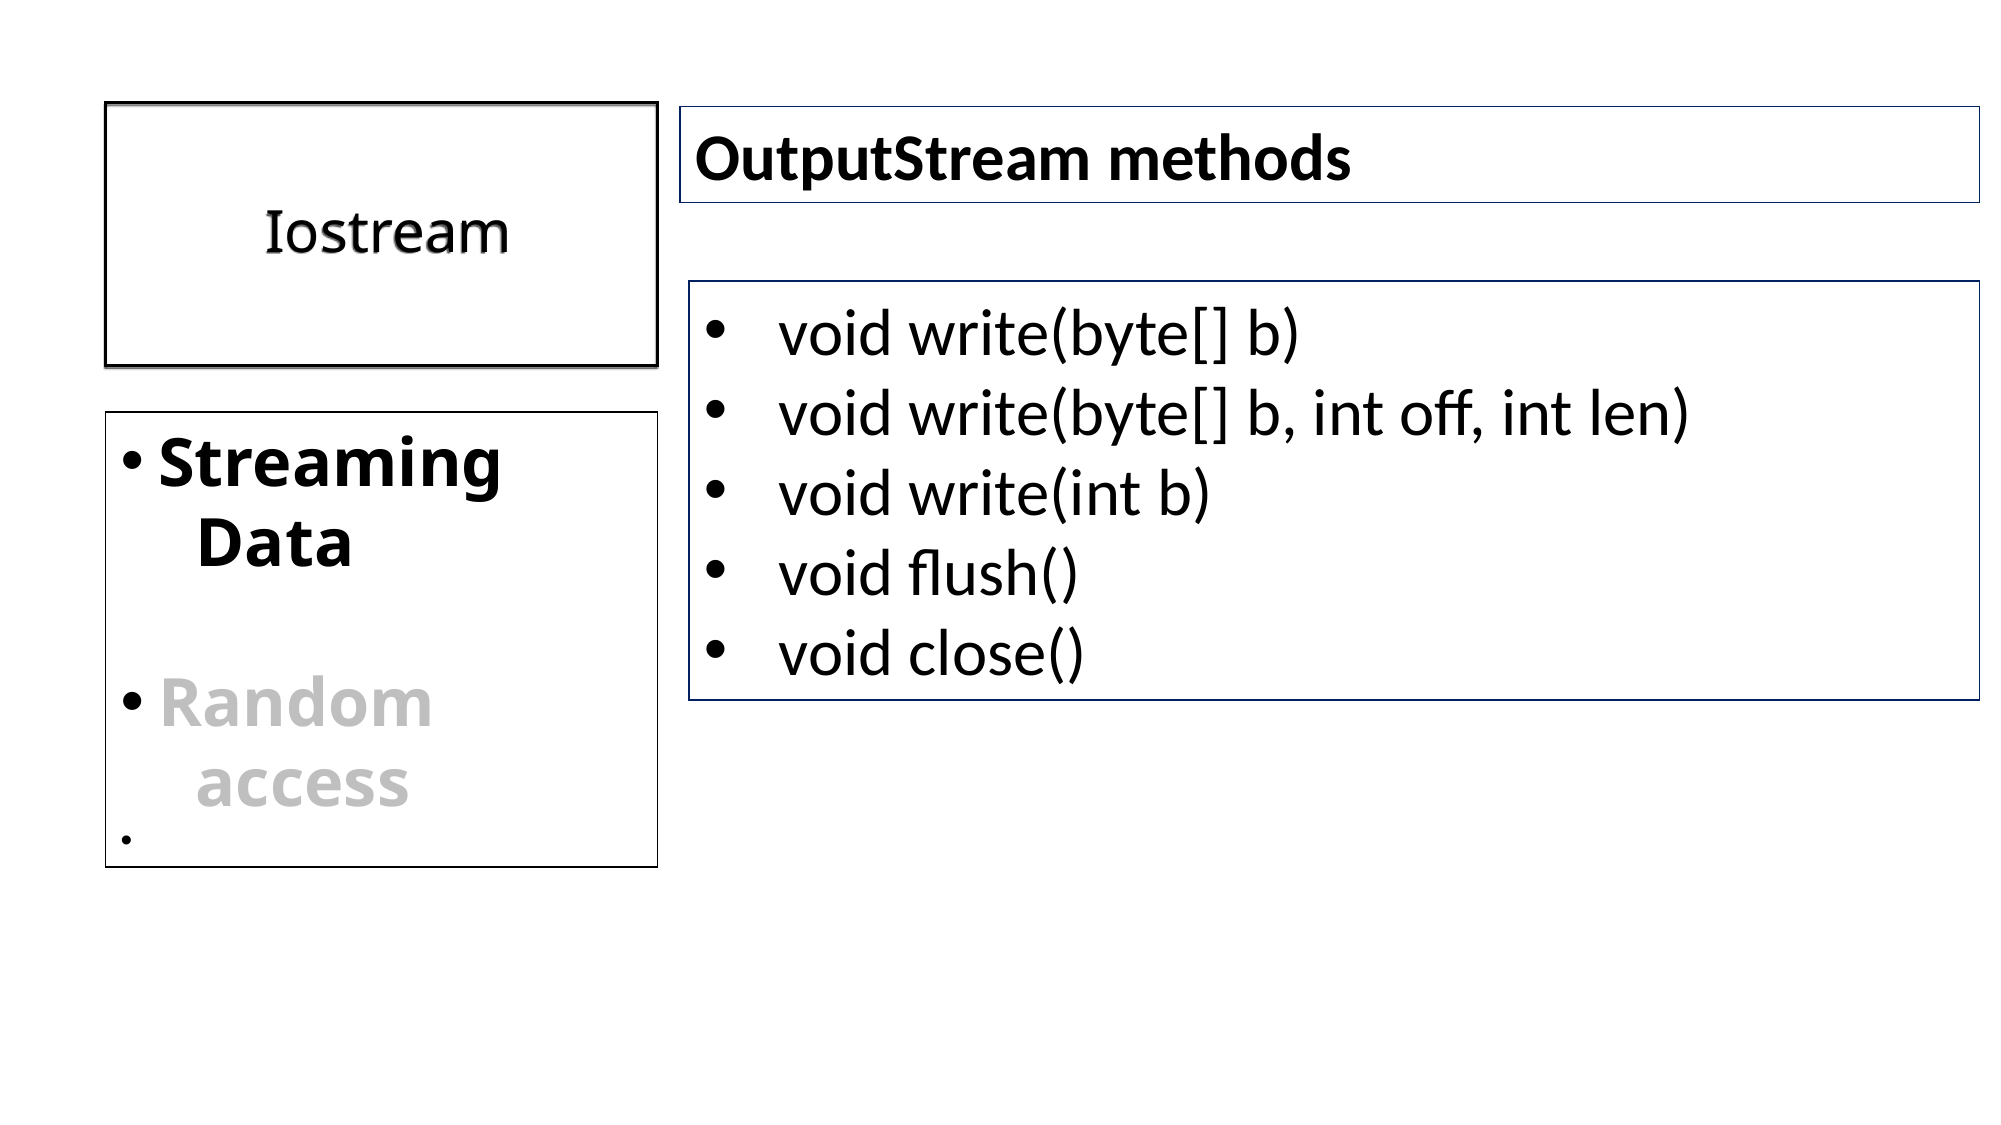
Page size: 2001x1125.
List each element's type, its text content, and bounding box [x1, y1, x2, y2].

text_box OutputStream methods [680, 106, 1980, 203]
title Iostream [105, 102, 658, 366]
list Streaming Data Random access [105, 490, 658, 789]
text_box void write(byte[] b) void write(byte[] b, int off, int len) void write(int b) void flush() void close() [688, 281, 1980, 701]
